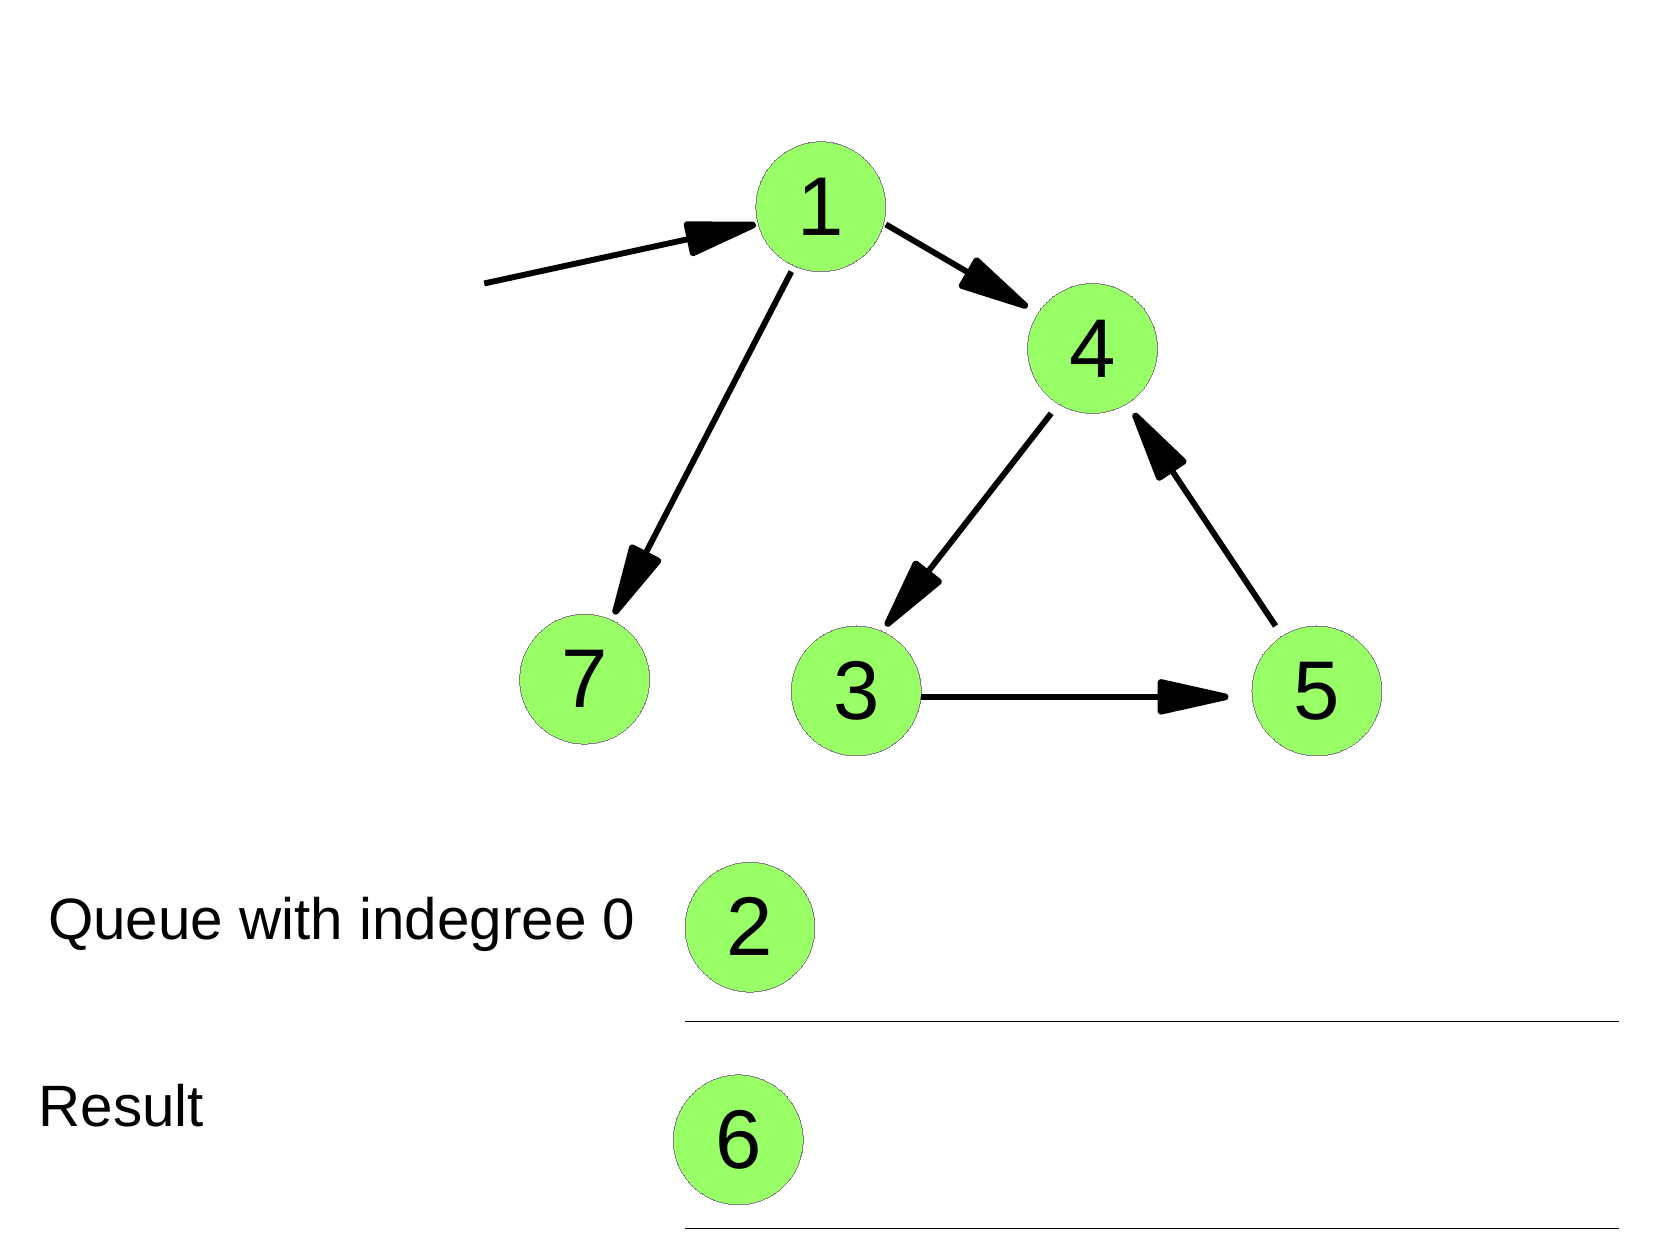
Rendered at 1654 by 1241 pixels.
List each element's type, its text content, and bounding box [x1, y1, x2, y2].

text_box 2 [685, 862, 815, 993]
text_box 5 [1251, 625, 1382, 756]
text_box 4 [1027, 283, 1158, 414]
text_box Result [23, 1065, 219, 1146]
text_box 6 [673, 1074, 804, 1205]
text_box 7 [519, 614, 650, 745]
text_box 3 [791, 625, 922, 756]
text_box 1 [755, 141, 886, 272]
text_box Queue with indegree 0 [33, 879, 650, 960]
